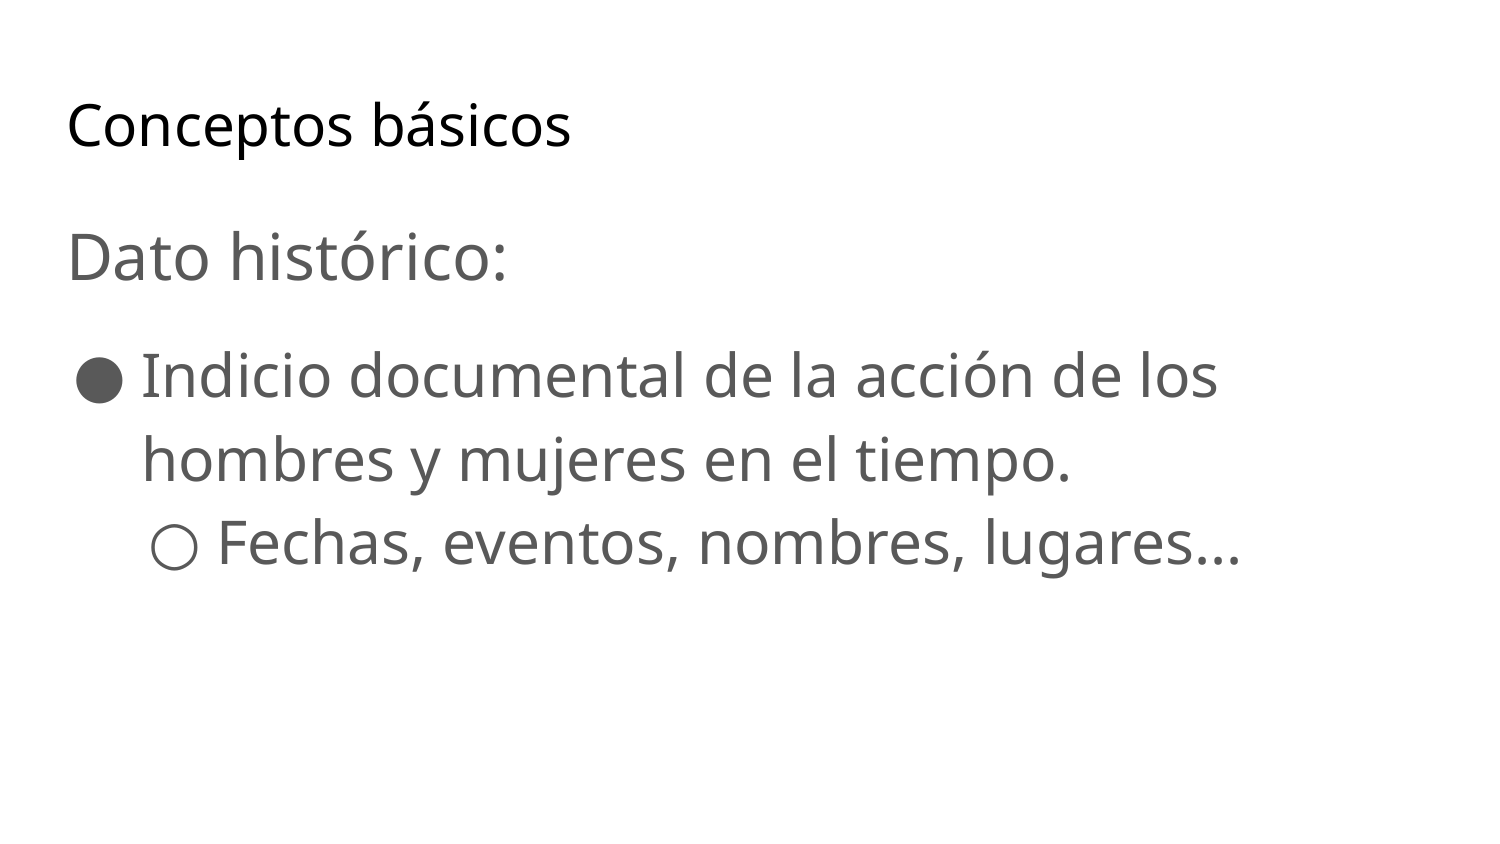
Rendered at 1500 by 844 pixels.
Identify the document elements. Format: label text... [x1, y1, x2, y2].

list Dato histórico: Indicio documental de la acción de los hombres y mujeres en el tiempo. Fechas, eventos, nombres, lugares... [51, 189, 1449, 750]
title Conceptos básicos [51, 72, 1449, 167]
